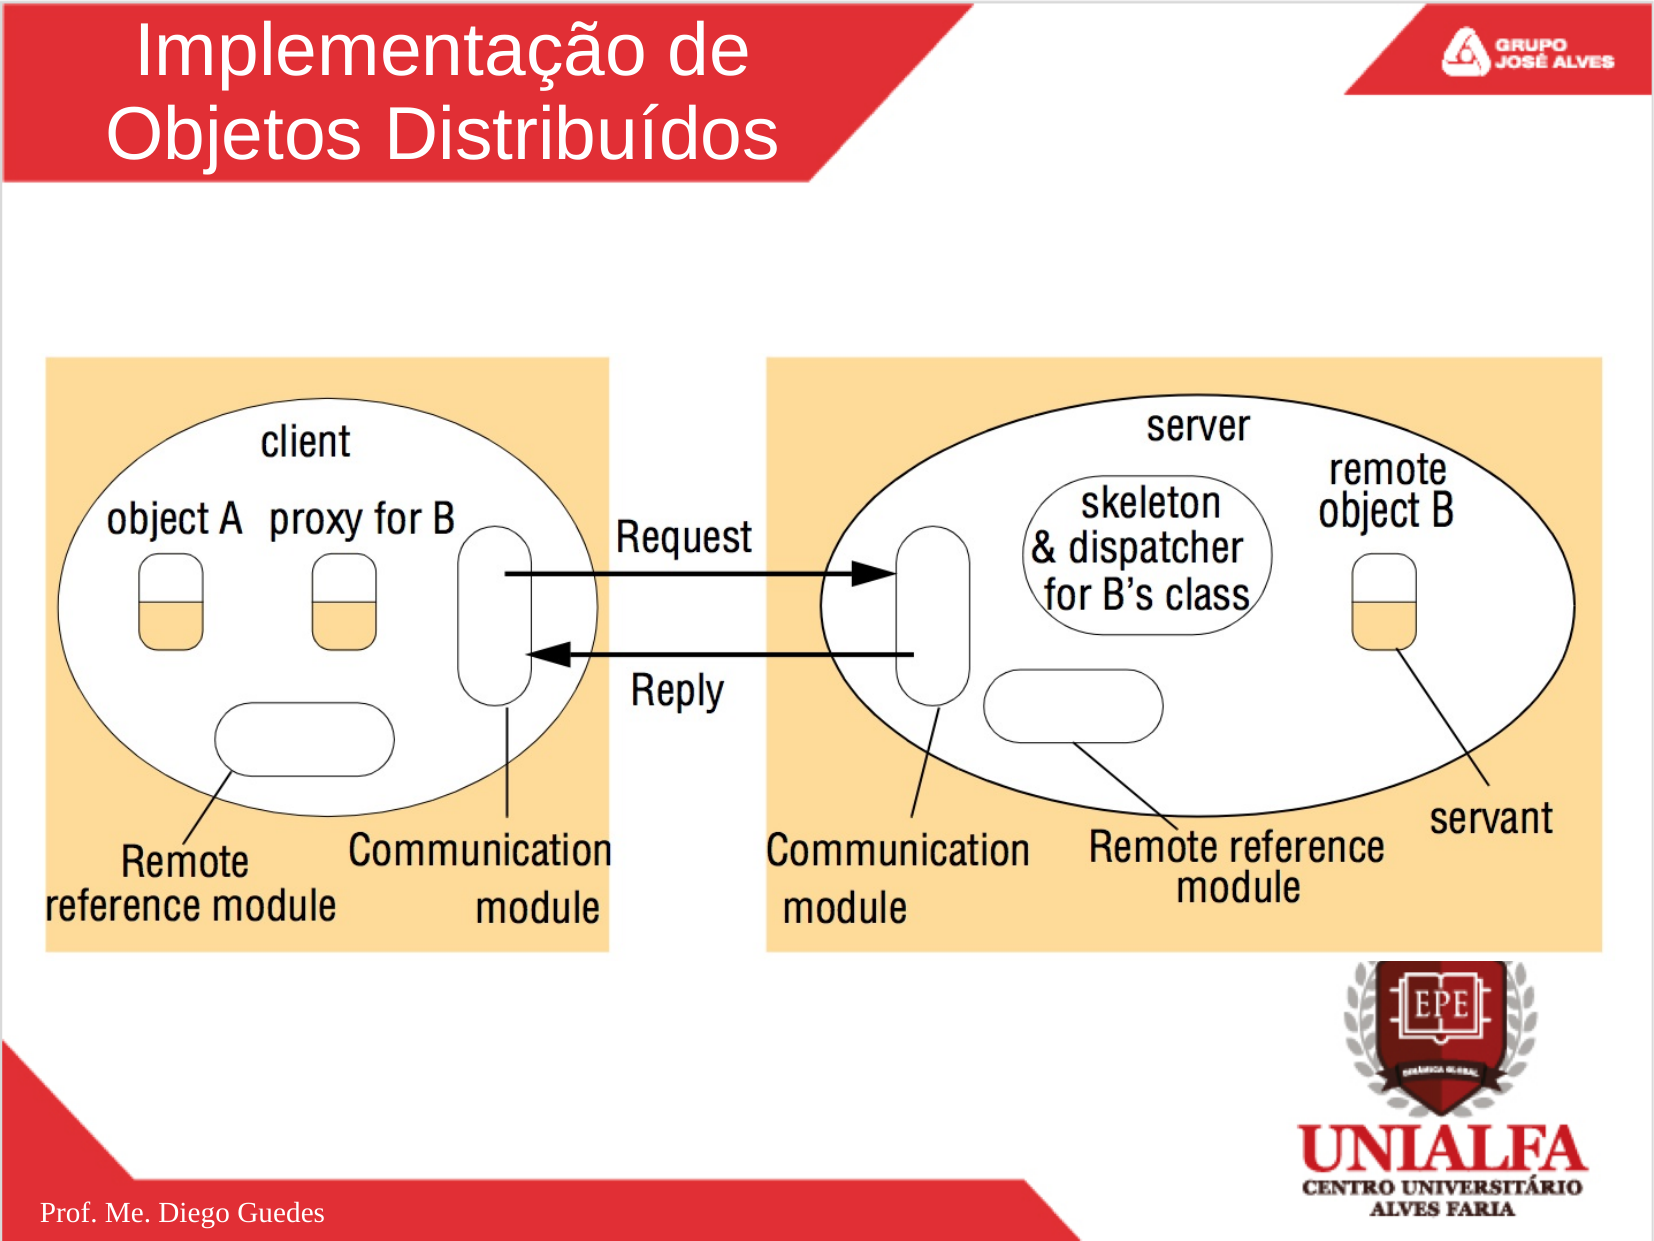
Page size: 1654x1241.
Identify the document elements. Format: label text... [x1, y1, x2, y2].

title Implementação de Objetos Distribuídos [23, 0, 863, 195]
picture [0, 0, 1654, 1241]
